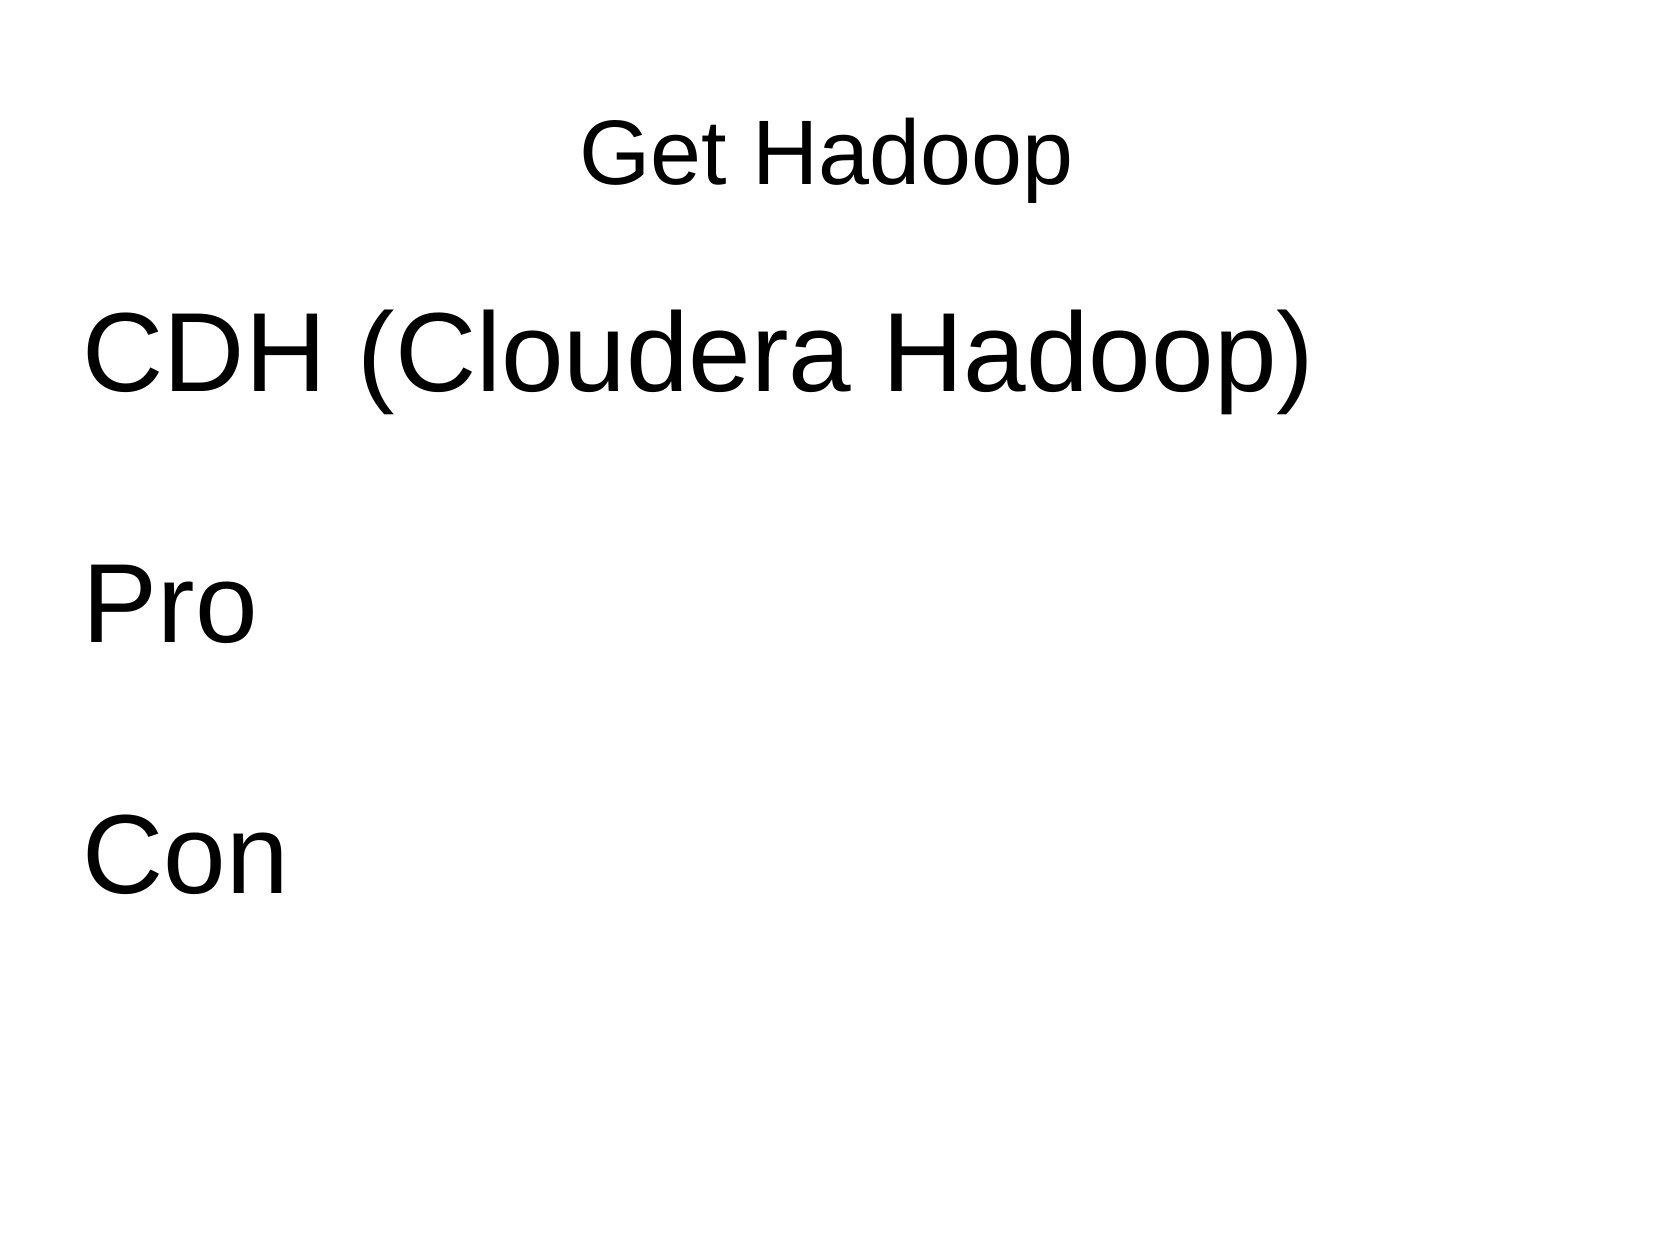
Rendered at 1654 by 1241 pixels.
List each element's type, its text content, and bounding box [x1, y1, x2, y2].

subtitle CDH (Cloudera Hadoop) Pro Con [82, 290, 1571, 1010]
title Get Hadoop [82, 49, 1571, 257]
